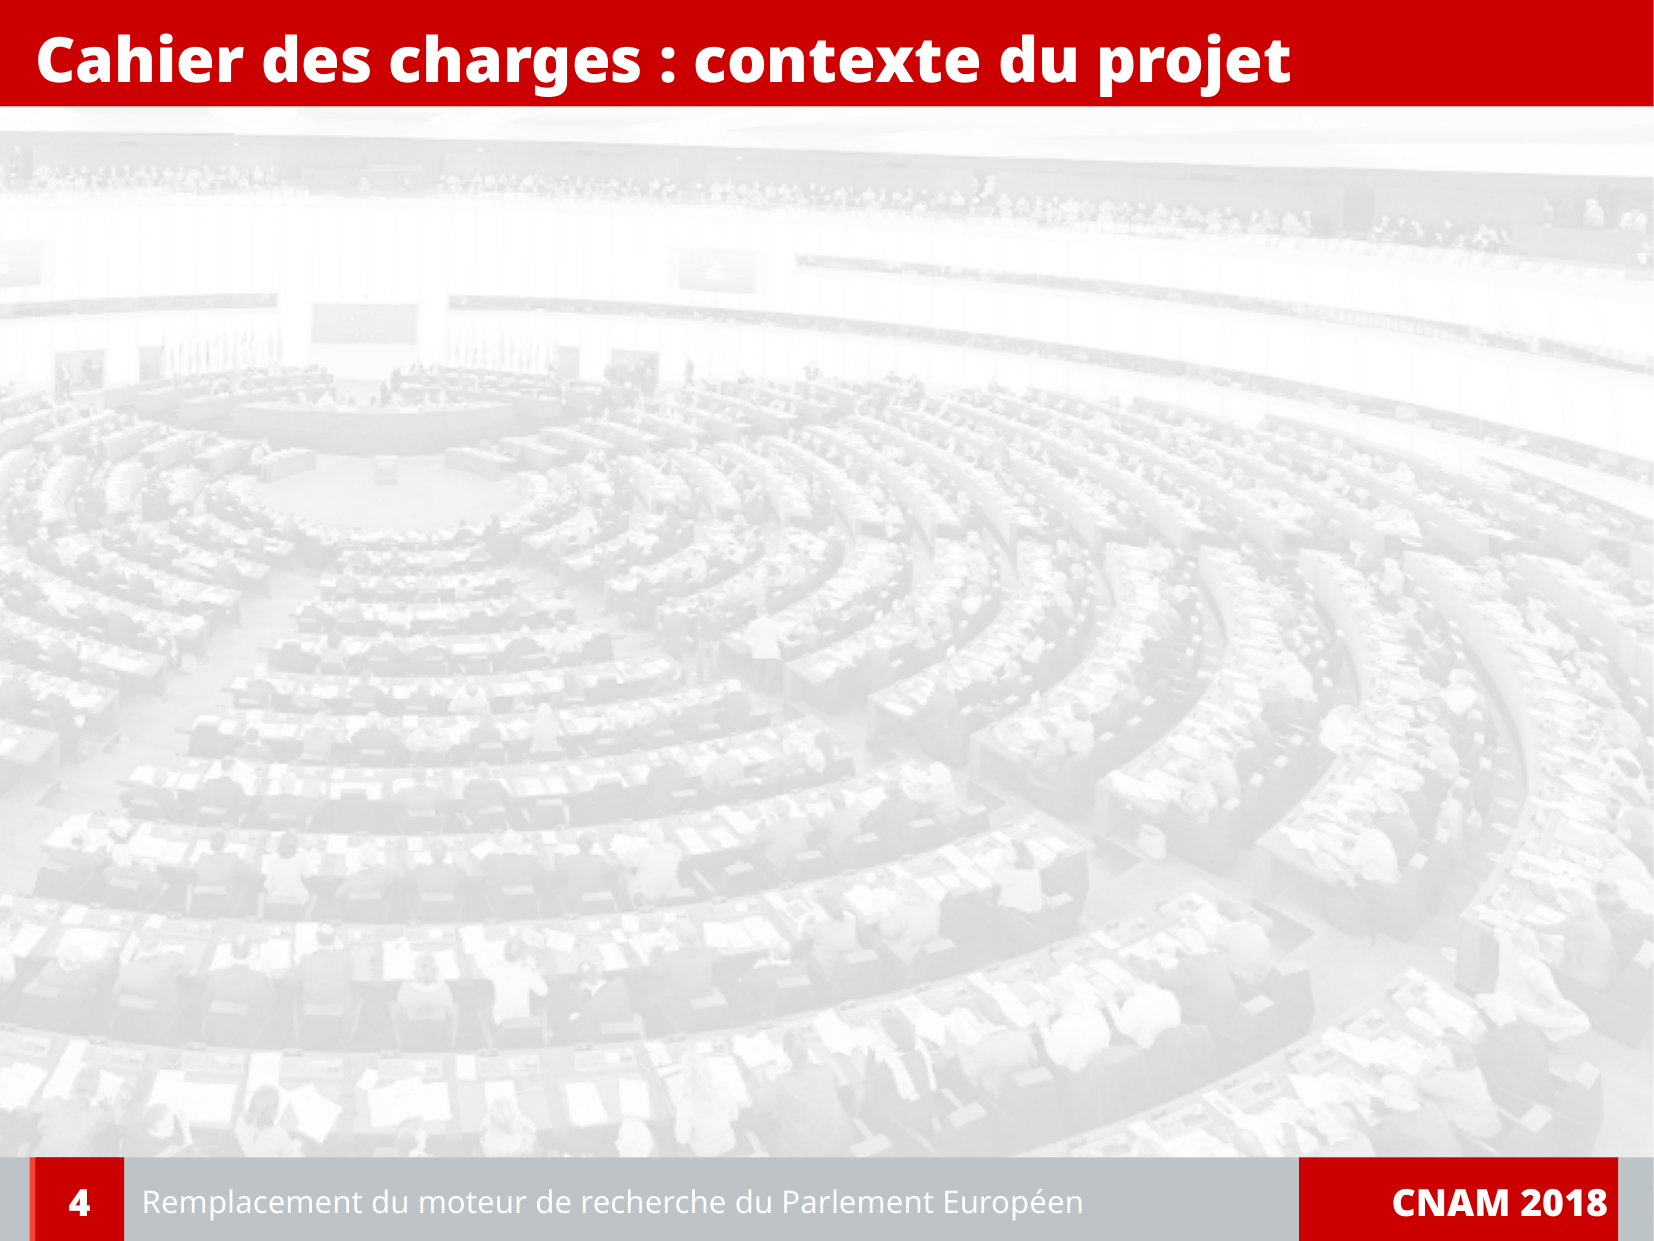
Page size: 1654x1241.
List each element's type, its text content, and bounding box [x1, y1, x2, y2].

picture [0, 107, 1654, 1157]
title Cahier des charges : contexte du projet [35, 0, 1571, 101]
